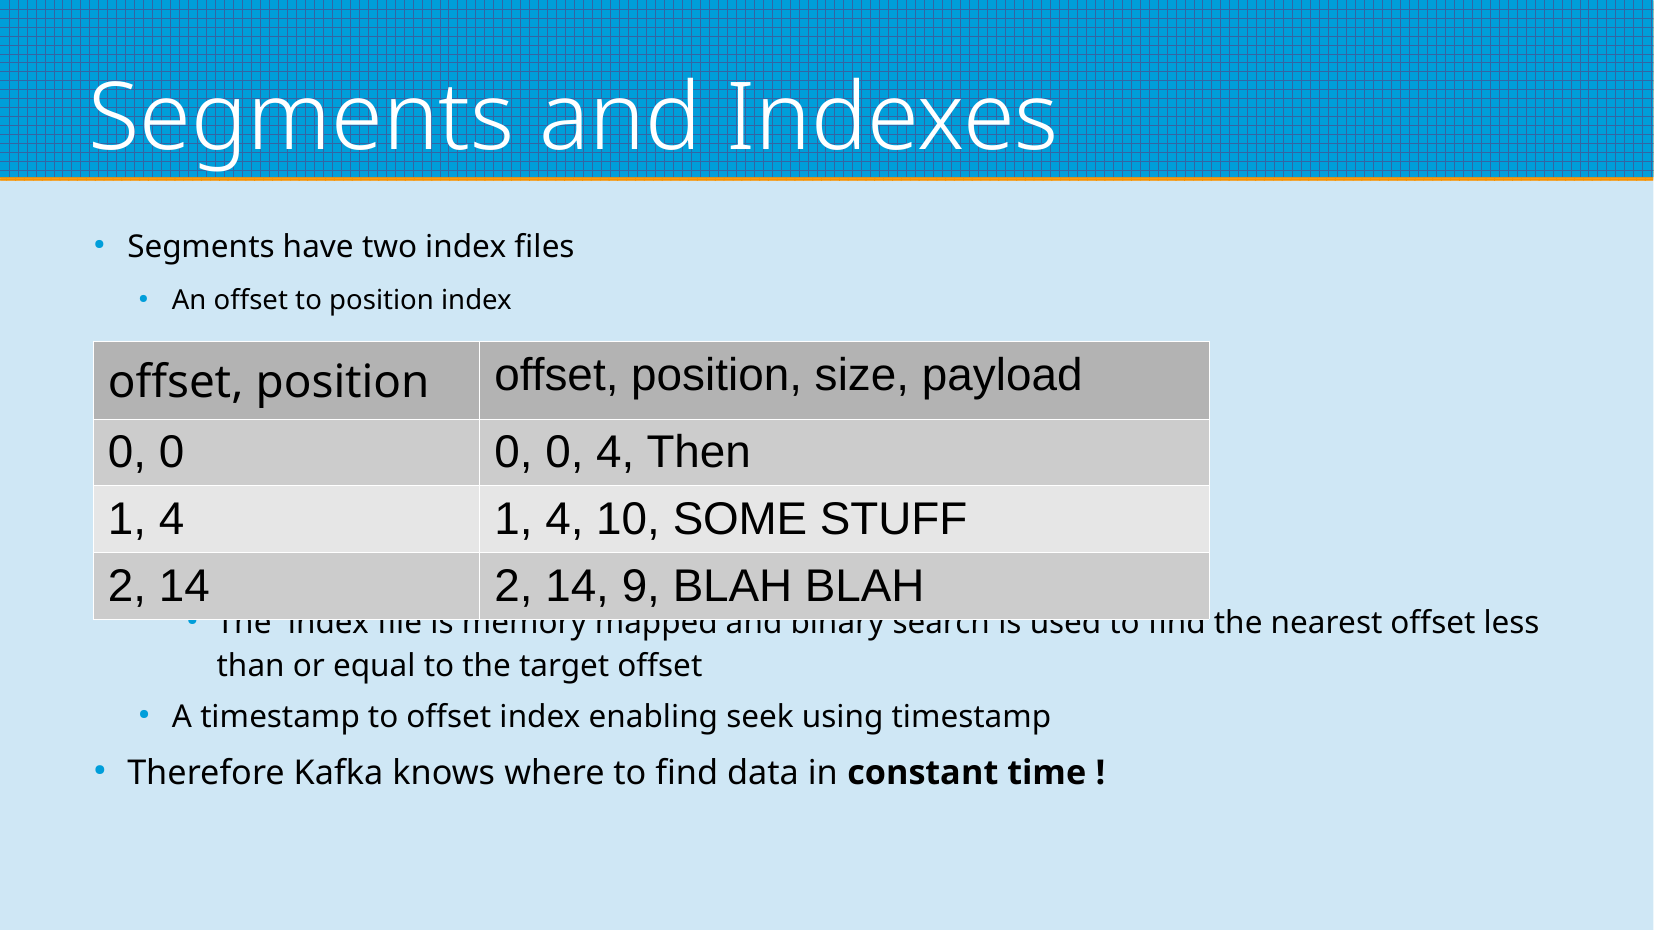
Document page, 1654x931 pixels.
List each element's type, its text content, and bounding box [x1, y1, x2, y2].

title Segments and Indexes [88, 14, 1565, 178]
list Segments have two index files An offset to position index The index file is memory mapped and binary search is used to find the nearest offset less than or equal to the target offset A timestamp to offset index enabling seek using timestamp Therefore Kafka knows where to find data in constant time ! [82, 223, 1560, 800]
table_header offset, position [94, 342, 479, 419]
table_cell 2, 14 [94, 553, 479, 619]
table_cell 0, 0, 4, Then [480, 420, 1209, 485]
table_header offset, position, size, payload [480, 342, 1209, 419]
table_cell 1, 4, 10, SOME STUFF [480, 486, 1209, 552]
table_cell 0, 0 [94, 420, 479, 485]
table_cell 2, 14, 9, BLAH BLAH [480, 553, 1209, 619]
table_cell 1, 4 [94, 486, 479, 552]
